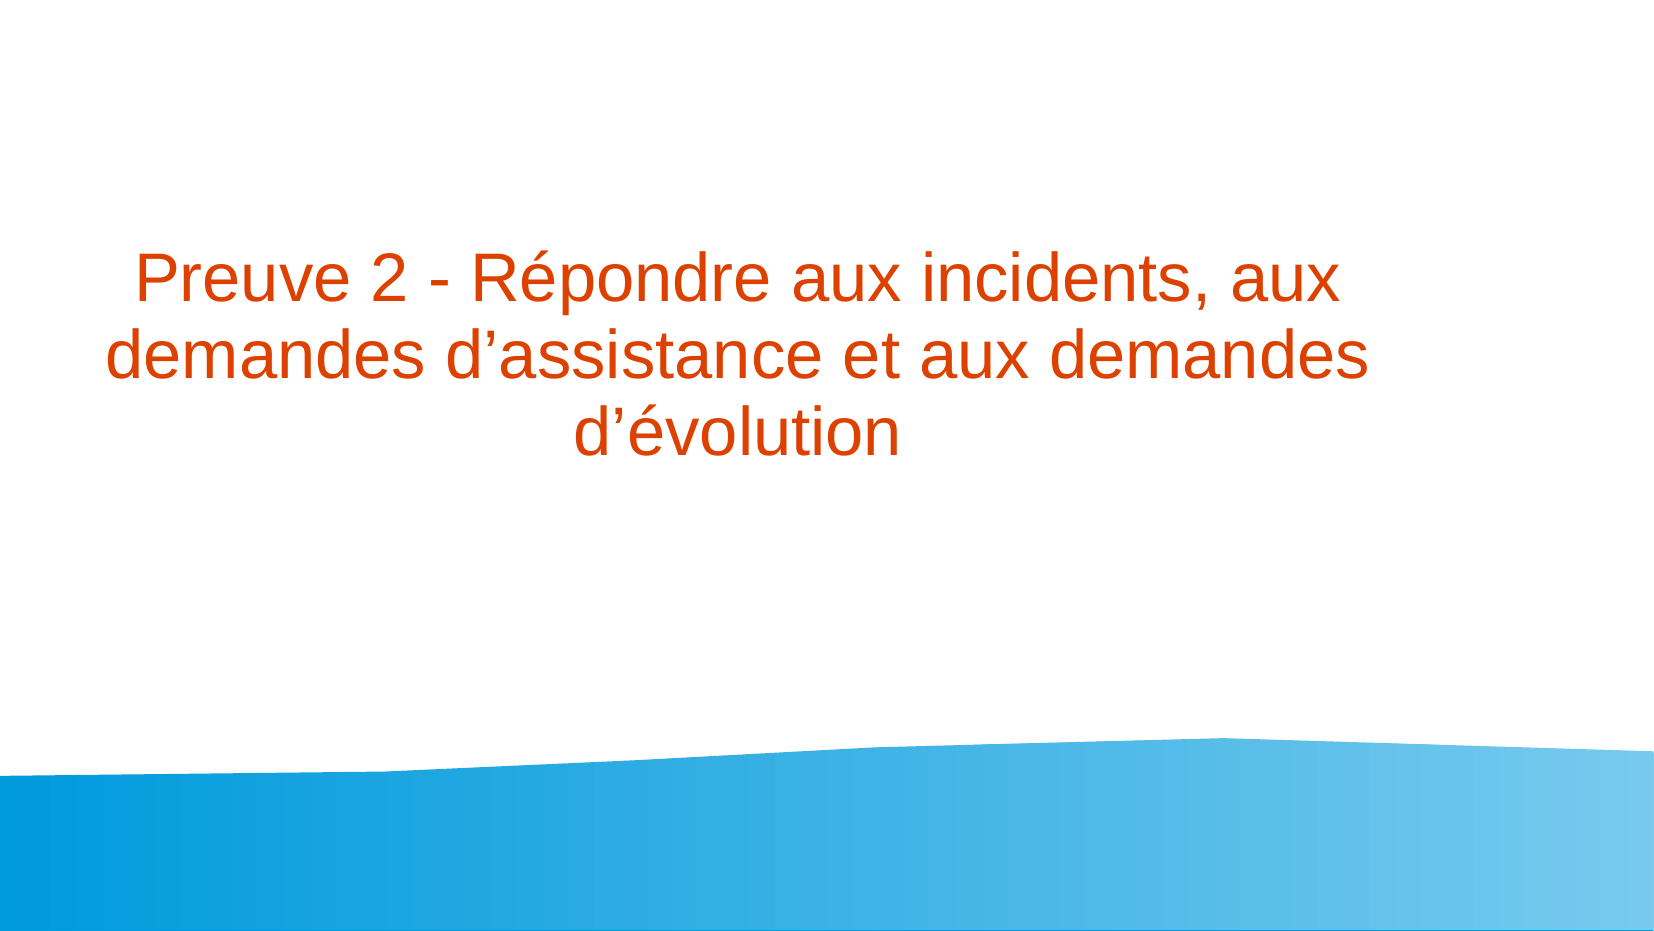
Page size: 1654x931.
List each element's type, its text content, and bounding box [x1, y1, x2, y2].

title Preuve 2 - Répondre aux incidents, aux demandes d’assistance et aux demandes d’évolution [0, 239, 1477, 470]
